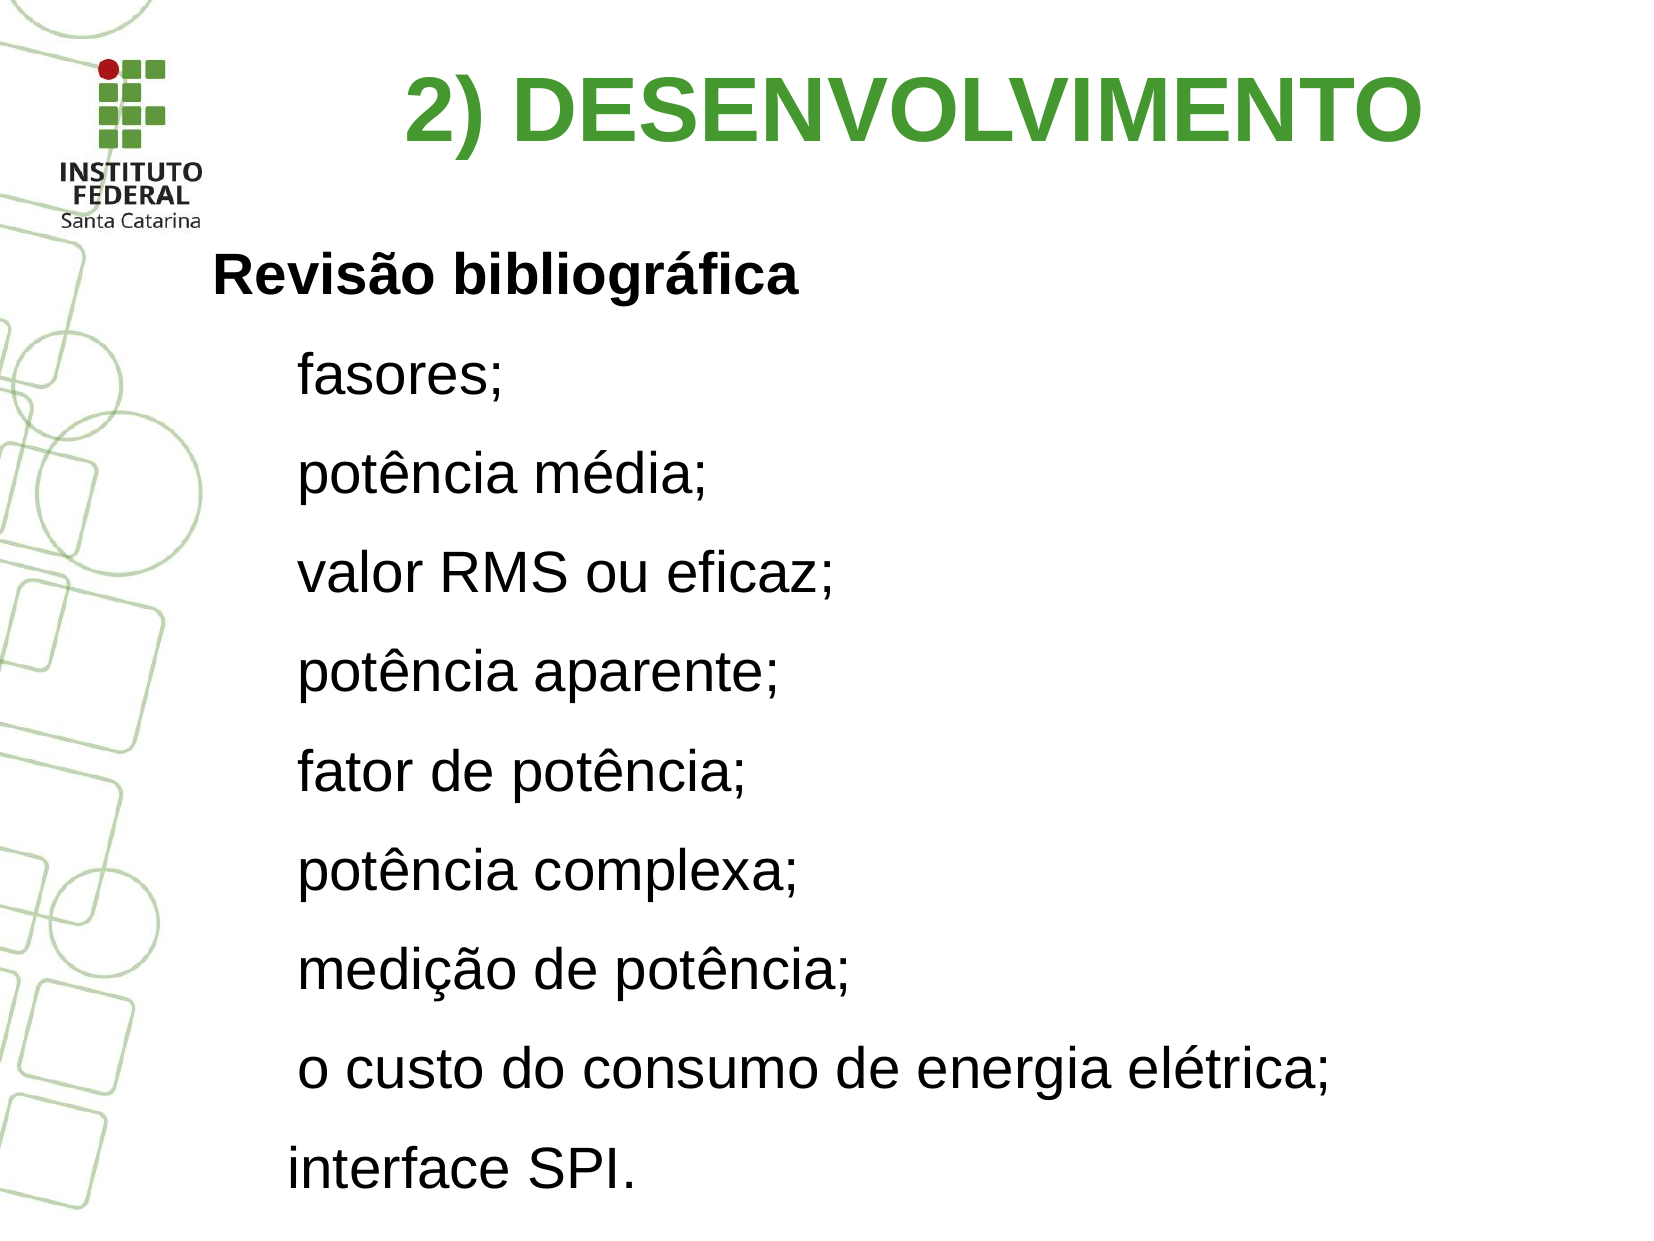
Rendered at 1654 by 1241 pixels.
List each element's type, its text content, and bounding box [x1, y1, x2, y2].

list Revisão bibliográfica fasores; potência média; valor RMS ou eficaz; potência aparente; fator de potência; potência complexa; medição de potência; o custo do consumo de energia elétrica; interface SPI. [212, 186, 1460, 1183]
title 2) DESENVOLVIMENTO [259, 1, 1571, 209]
picture [0, 0, 1654, 1241]
